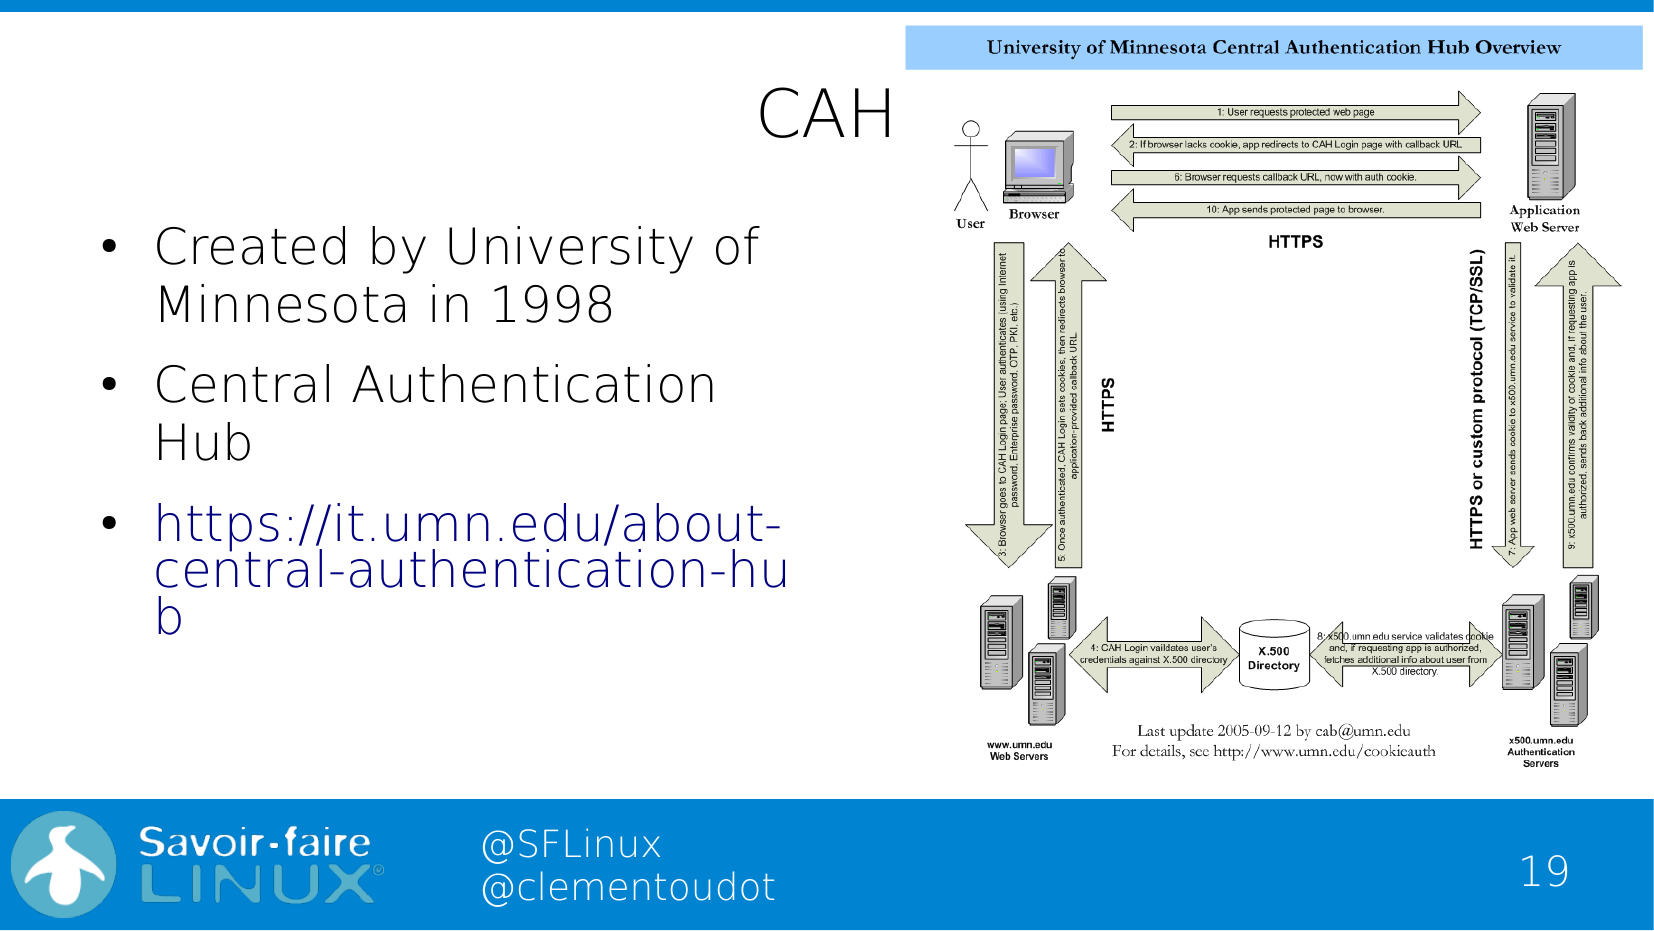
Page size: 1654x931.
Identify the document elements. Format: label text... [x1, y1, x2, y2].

title CAH [82, 37, 905, 193]
list Created by University of Minnesota in 1998 Central Authentication Hub https://it.umn.edu/about-central-authentication-hub [82, 217, 809, 758]
picture [905, 25, 1643, 770]
picture [11, 811, 384, 918]
